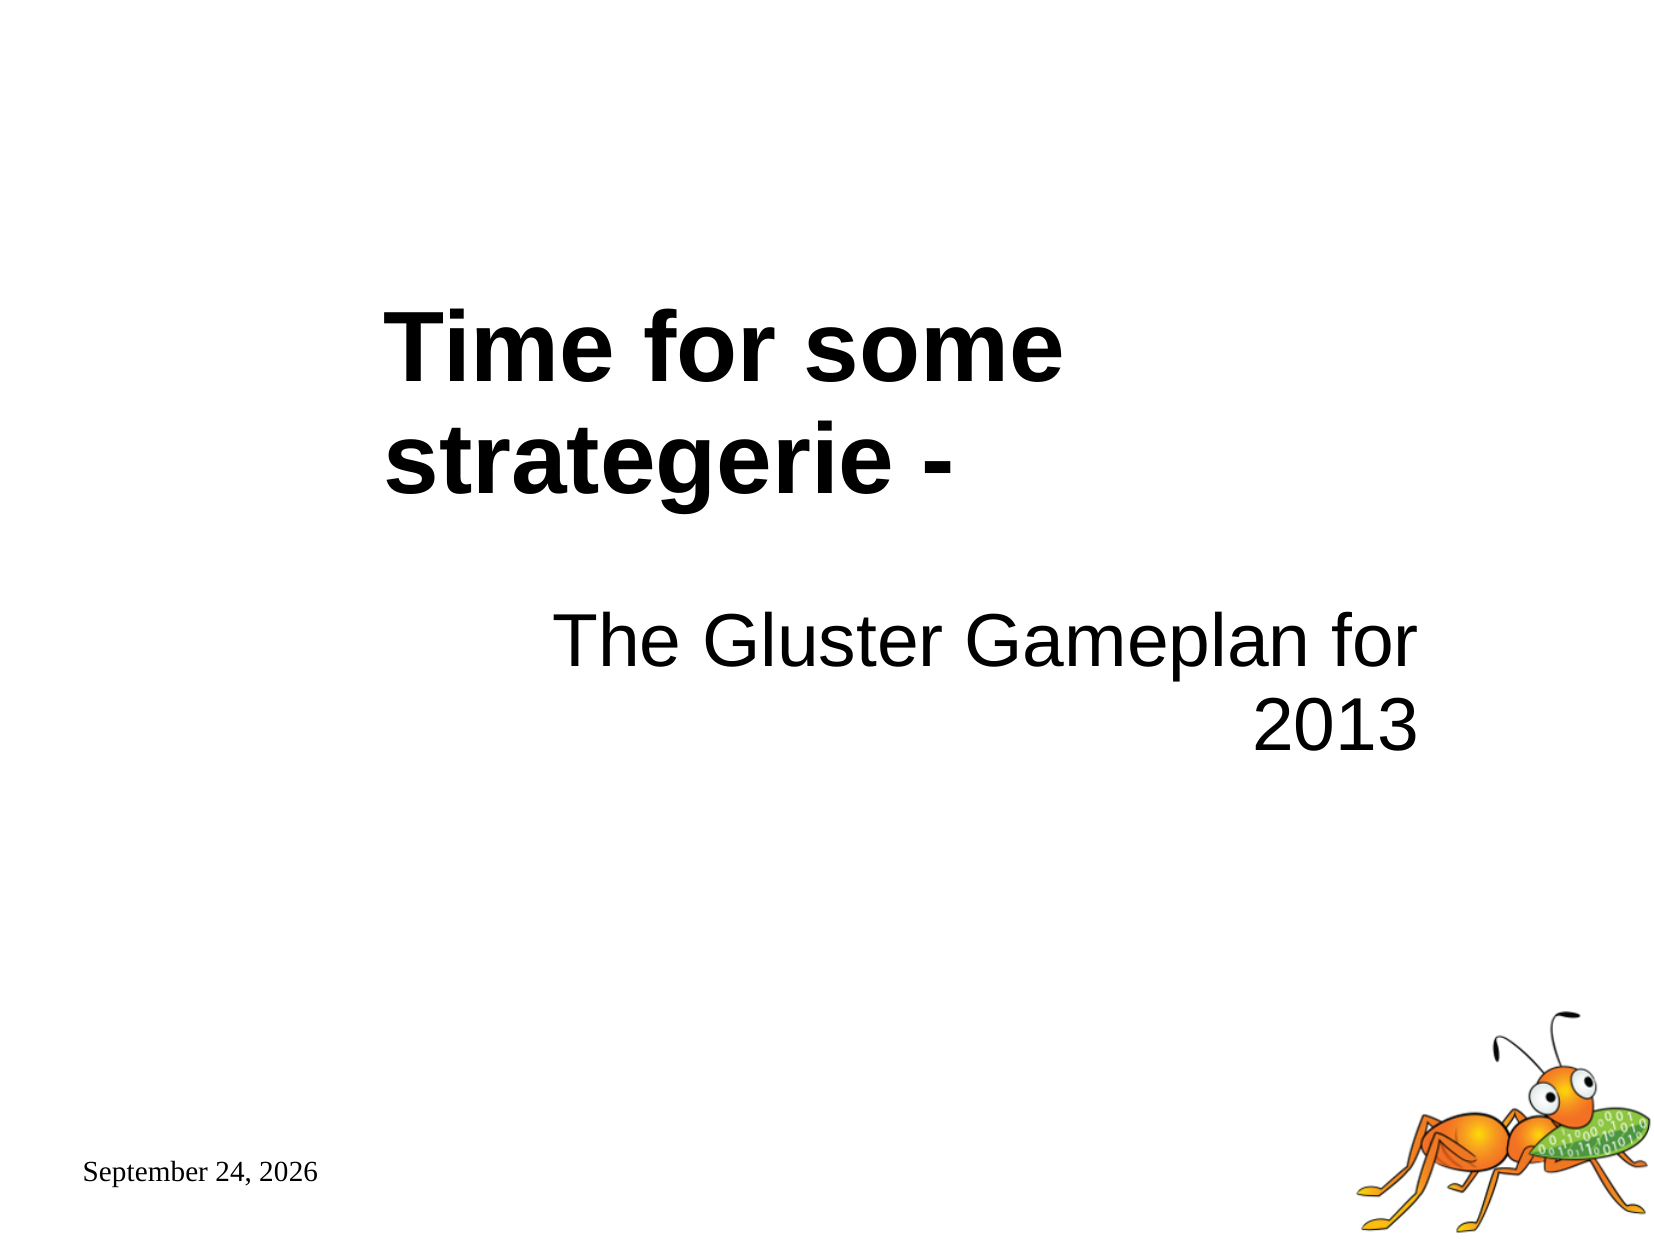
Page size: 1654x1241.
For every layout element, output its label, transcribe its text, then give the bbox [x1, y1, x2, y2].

text_box Time for some strategerie - The Gluster Gameplan for 2013 [369, 284, 1435, 775]
picture [1353, 1009, 1654, 1235]
